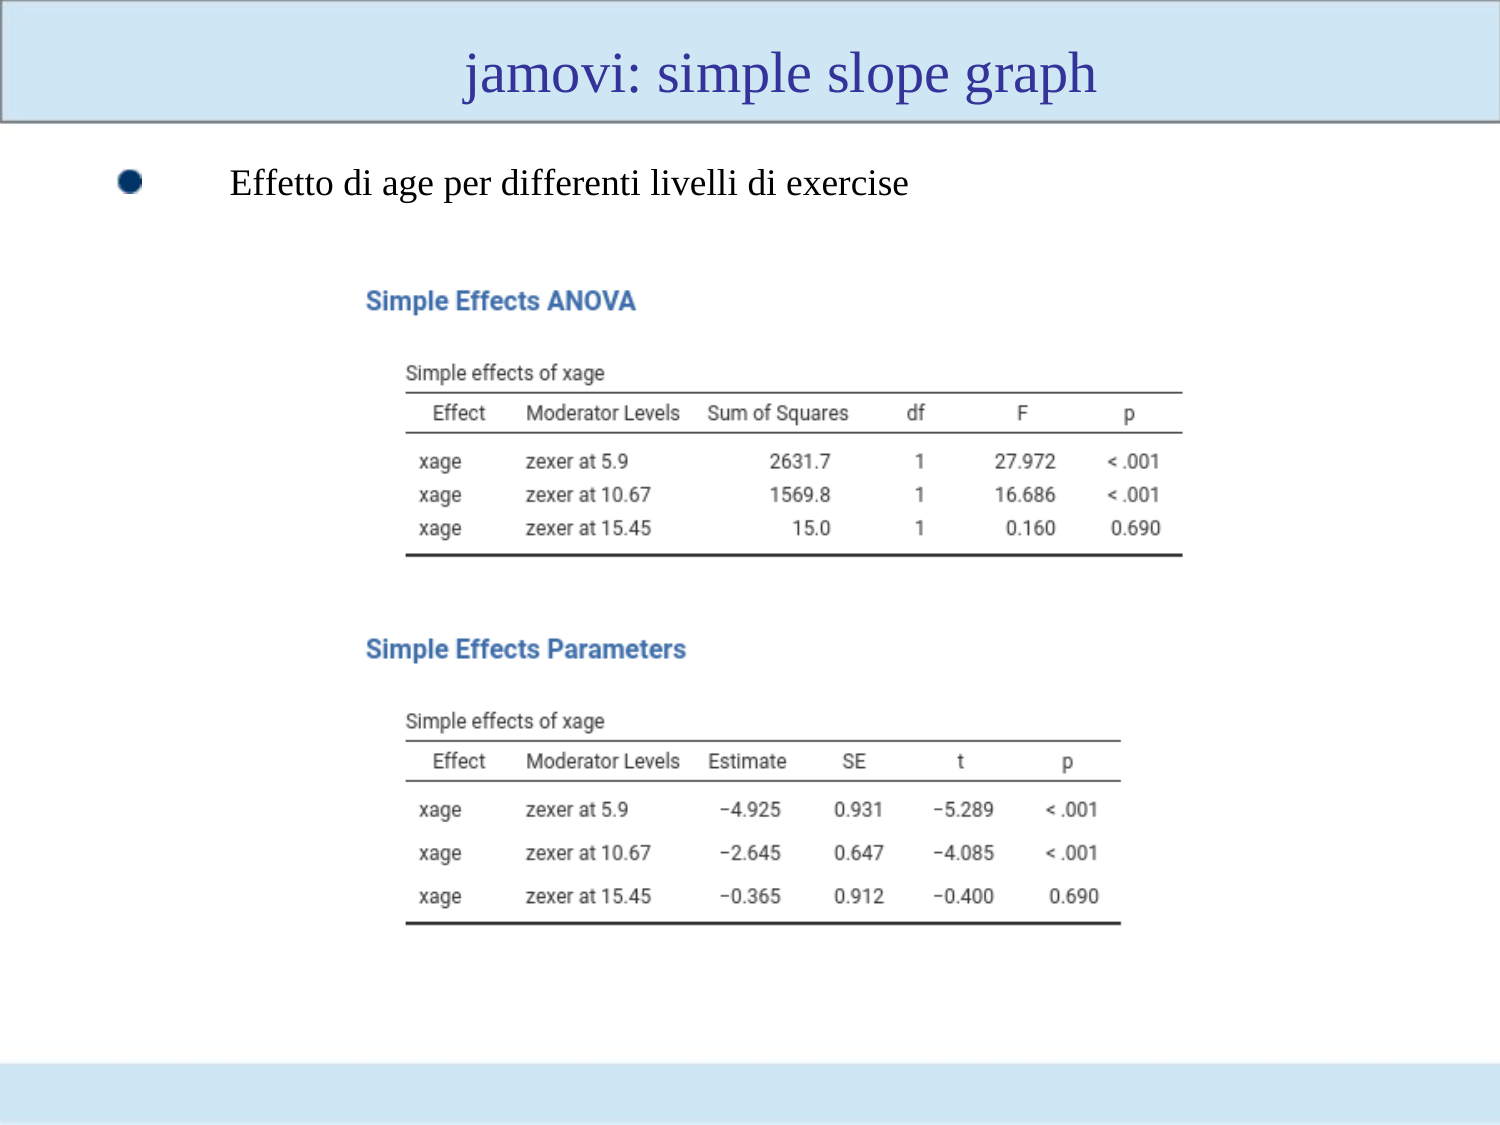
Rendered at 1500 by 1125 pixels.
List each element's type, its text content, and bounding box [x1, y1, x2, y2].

text_box Effetto di age per differenti livelli di exercise [99, 149, 1463, 211]
picture [0, 0, 1500, 1125]
title jamovi: simple slope graph [249, 21, 1313, 117]
